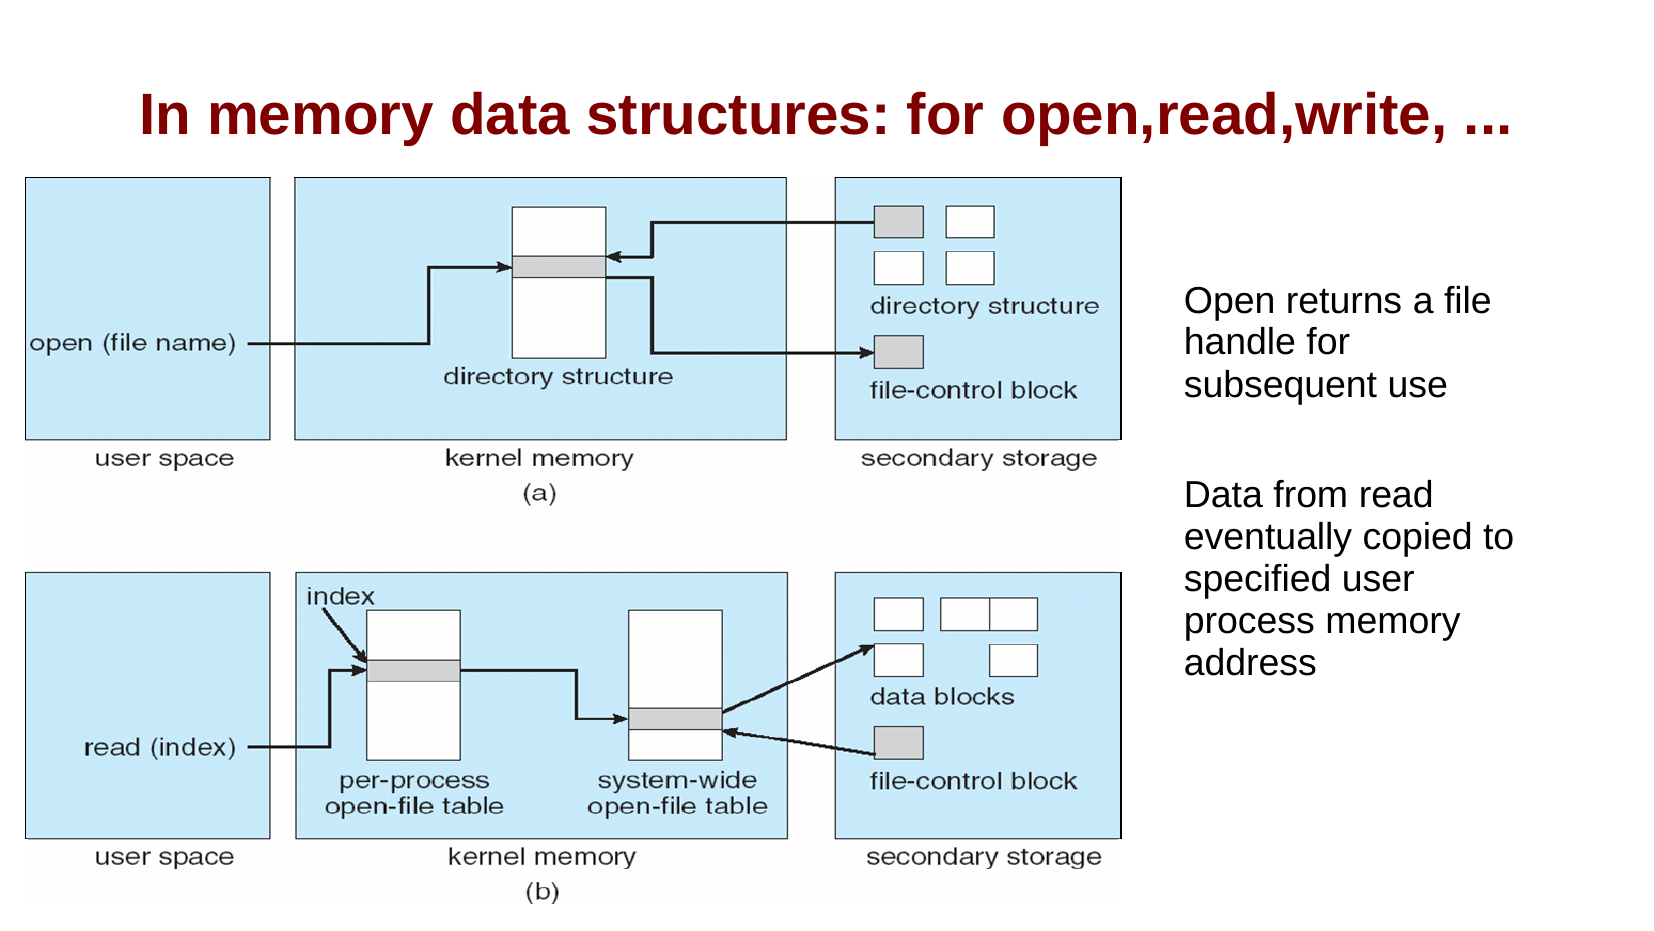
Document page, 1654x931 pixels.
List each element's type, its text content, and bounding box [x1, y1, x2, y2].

text_box Open returns a file handle for subsequent use Data from read eventually copied to specified user process memory address [1169, 271, 1548, 651]
title In memory data structures: for open,read,write, ... [82, 36, 1571, 193]
picture [25, 177, 1122, 906]
